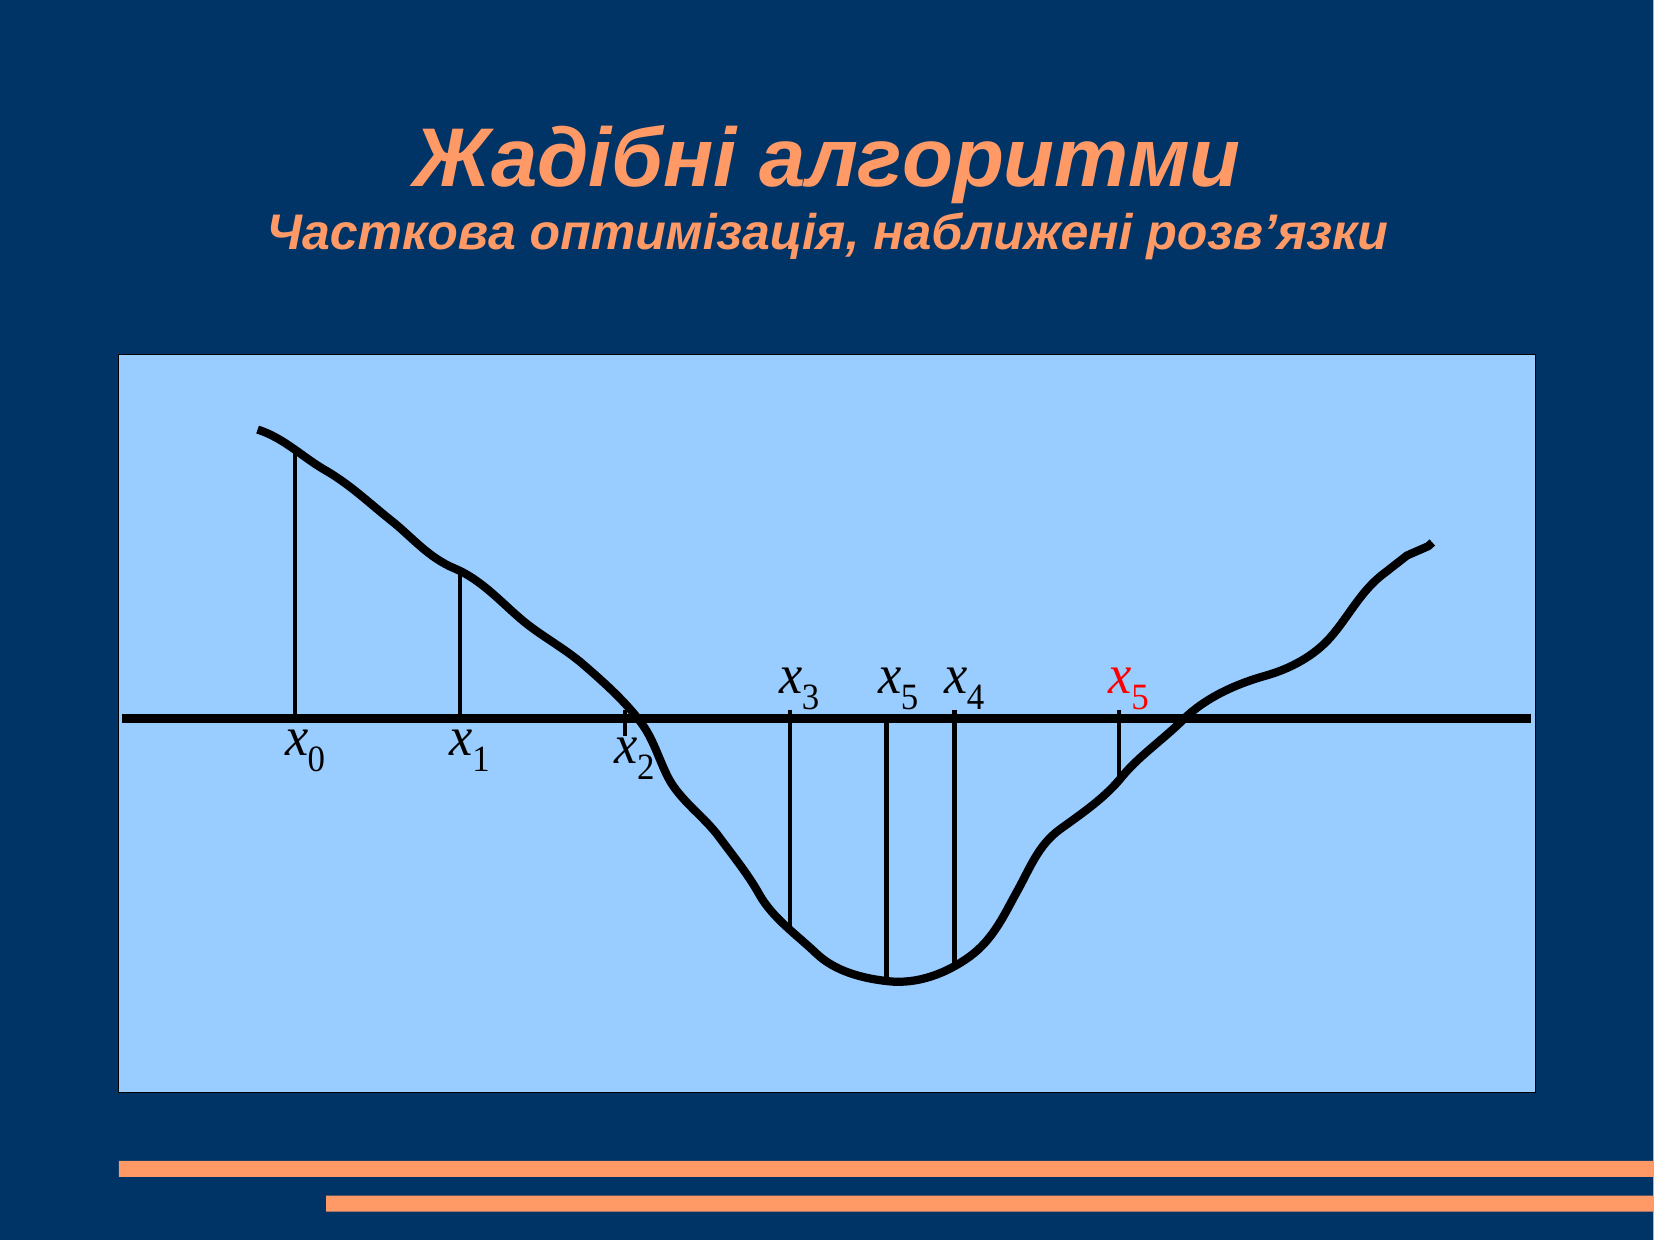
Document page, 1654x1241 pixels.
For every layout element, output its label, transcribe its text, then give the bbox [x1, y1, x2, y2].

text_box [118, 354, 1536, 425]
picture [118, 425, 1536, 987]
text_box [118, 987, 1536, 1093]
title Жадібні алгоритми Часткова оптимізація, наближені розв’язки [121, 46, 1534, 325]
